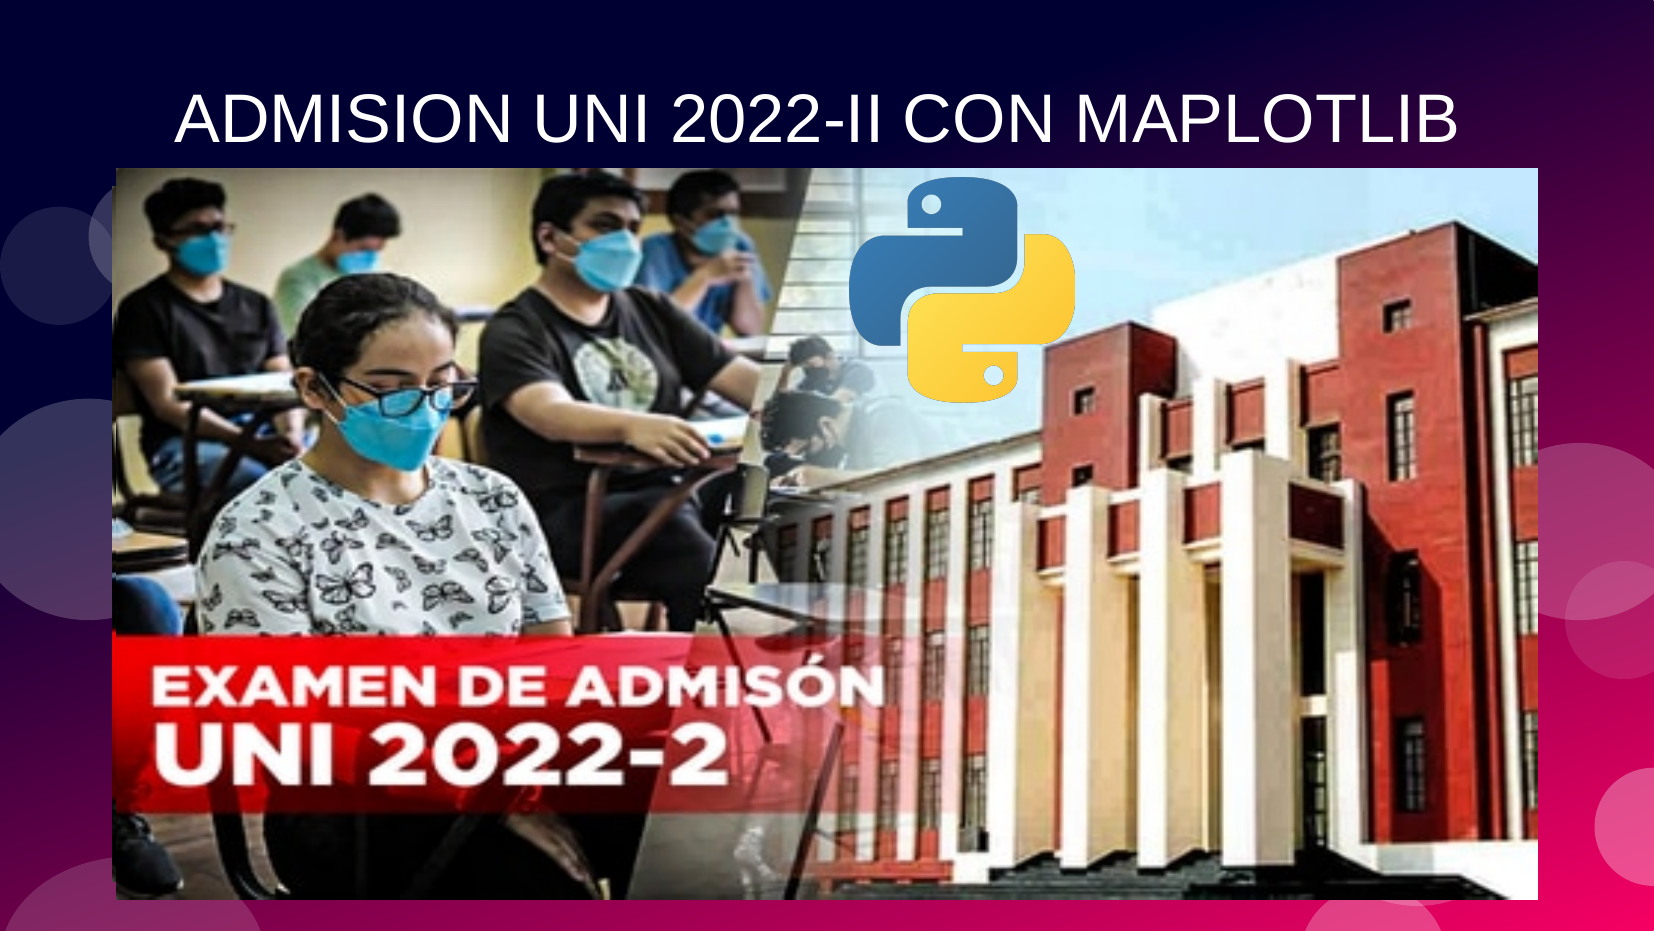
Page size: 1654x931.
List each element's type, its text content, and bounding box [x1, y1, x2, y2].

picture [112, 168, 1538, 901]
title ADMISION UNI 2022-II CON MAPLOTLIB [174, 41, 1480, 168]
